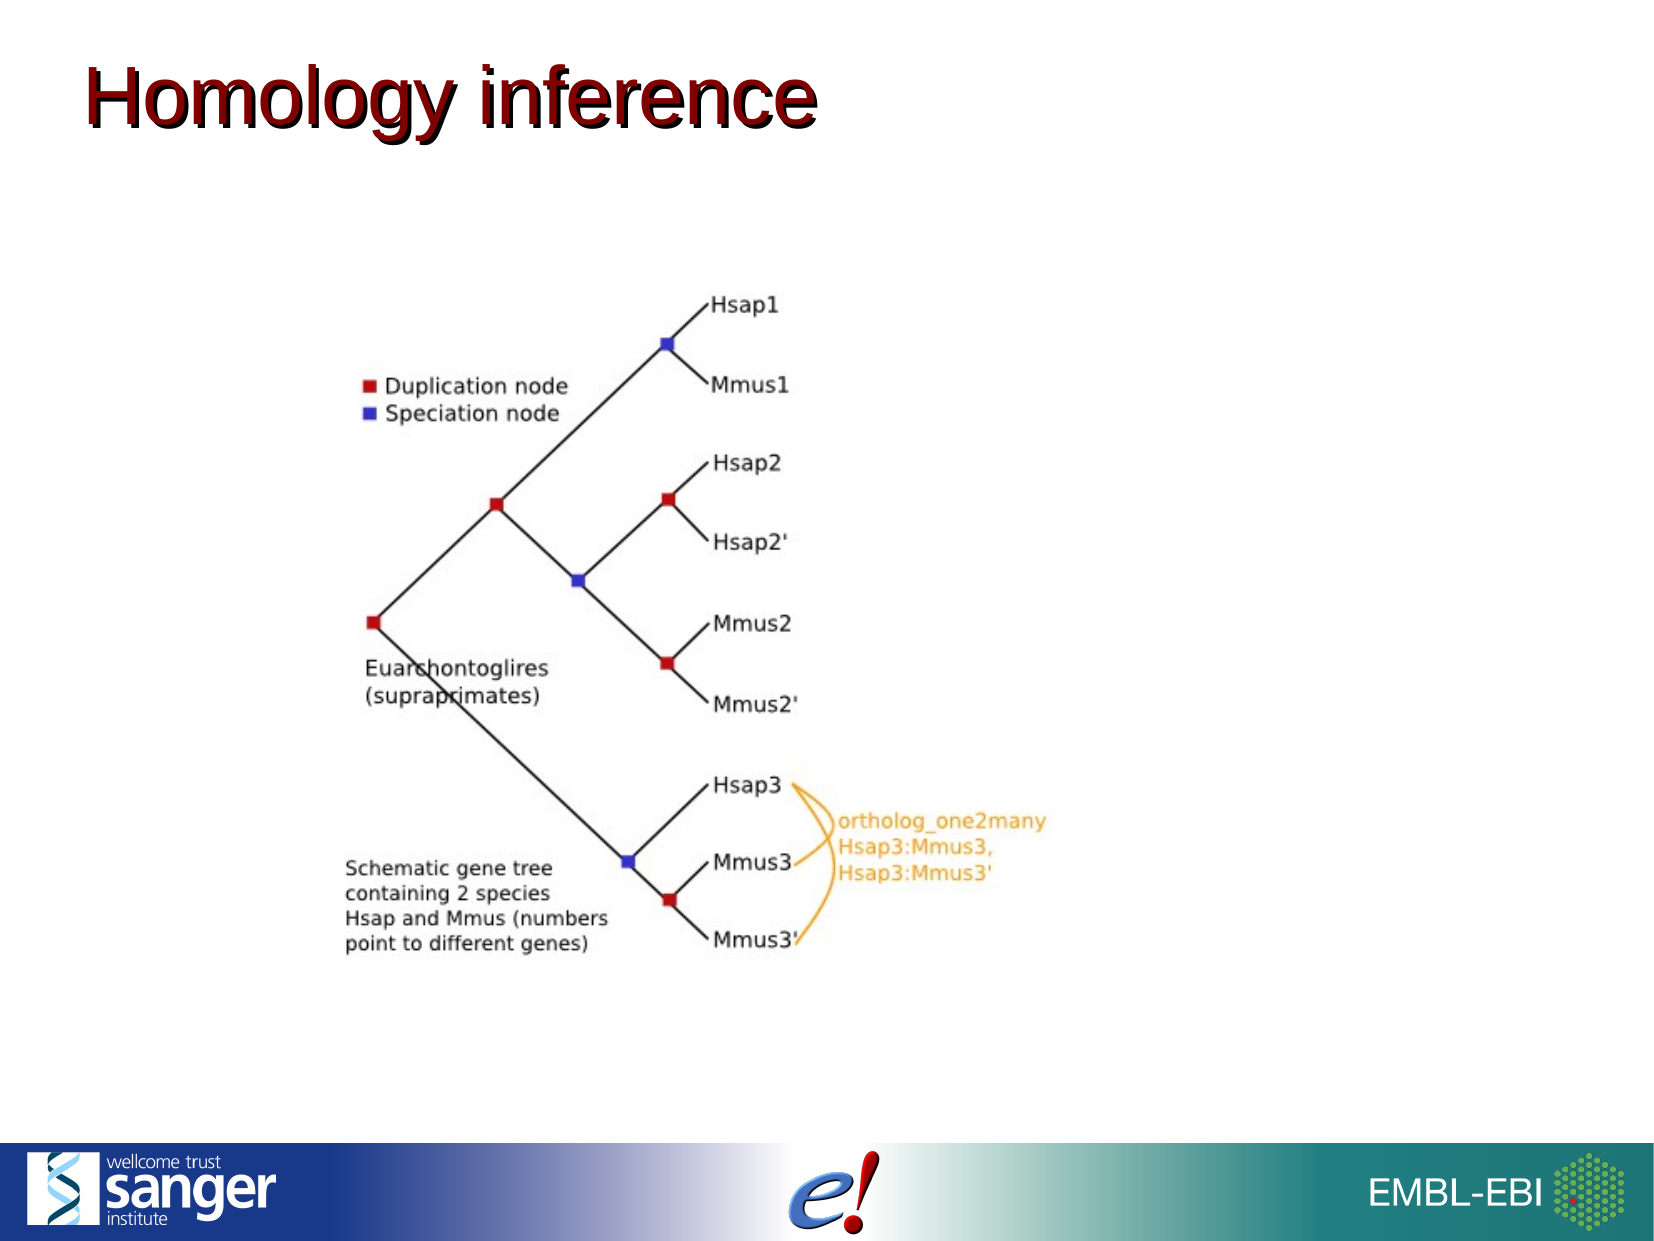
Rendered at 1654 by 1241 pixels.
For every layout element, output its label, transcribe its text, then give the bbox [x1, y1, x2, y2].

picture [332, 278, 1336, 969]
title Homology inference [82, 49, 1571, 257]
picture [0, 1143, 1654, 1241]
